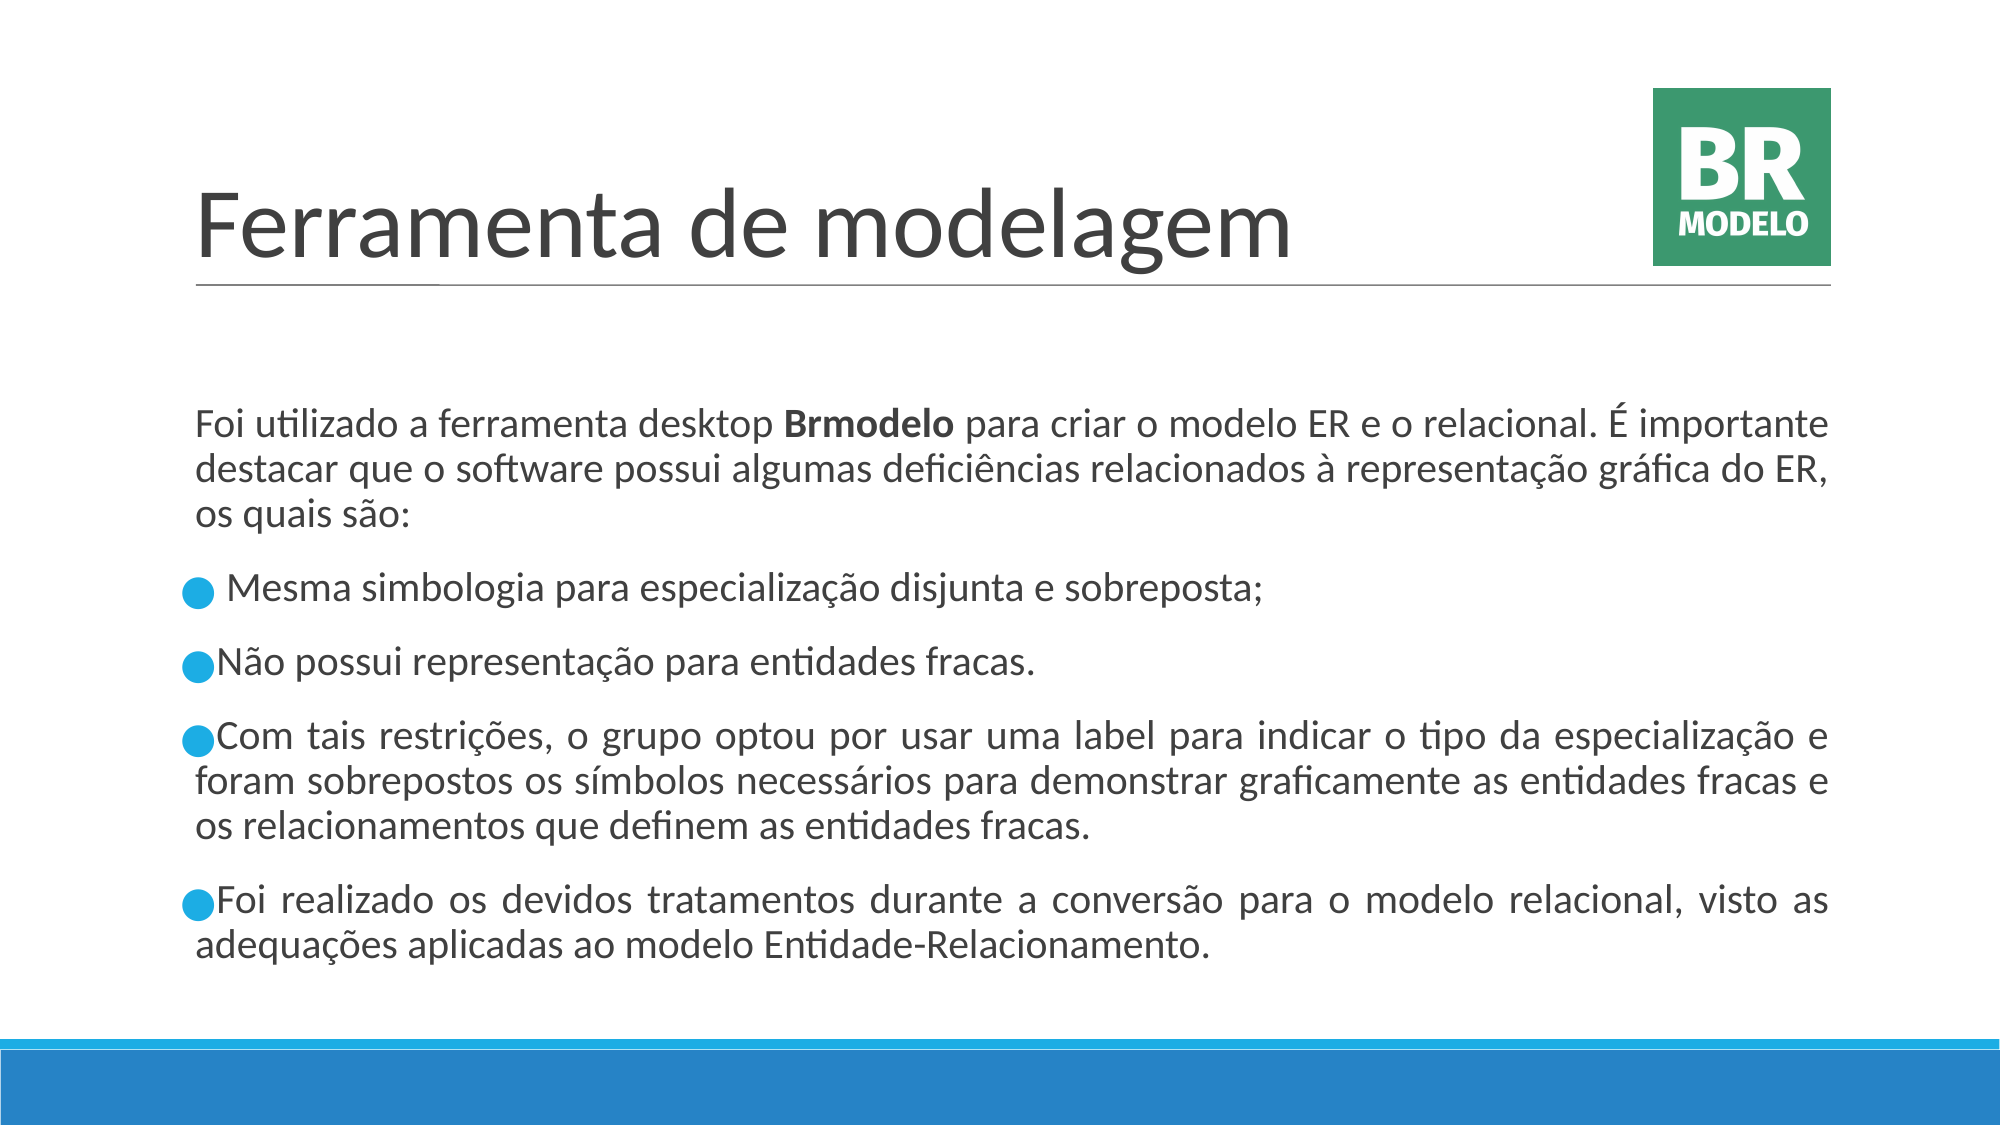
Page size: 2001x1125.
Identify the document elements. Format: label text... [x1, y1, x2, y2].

text_box Ferramenta de modelagem [180, 47, 1830, 285]
picture [1653, 88, 1831, 266]
text_box Foi utilizado a ferramenta desktop Brmodelo para criar o modelo ER e o relacional. É importante destacar que o software possui algumas deficiências relacionados à representação gráfica do ER, os quais são: Mesma simbologia para especialização disjunta e sobreposta; Não possui representação para entidades fracas. Com tais restrições, o grupo optou por usar uma label para indicar o tipo da especialização e foram sobrepostos os símbolos necessários para demonstrar graficamente as entidades fracas e os relacionamentos que definem as entidades fracas. Foi realizado os devidos tratamentos durante a conversão para o modelo relacional, visto as adequações aplicadas ao modelo Entidade-Relacionamento. [180, 314, 1830, 975]
